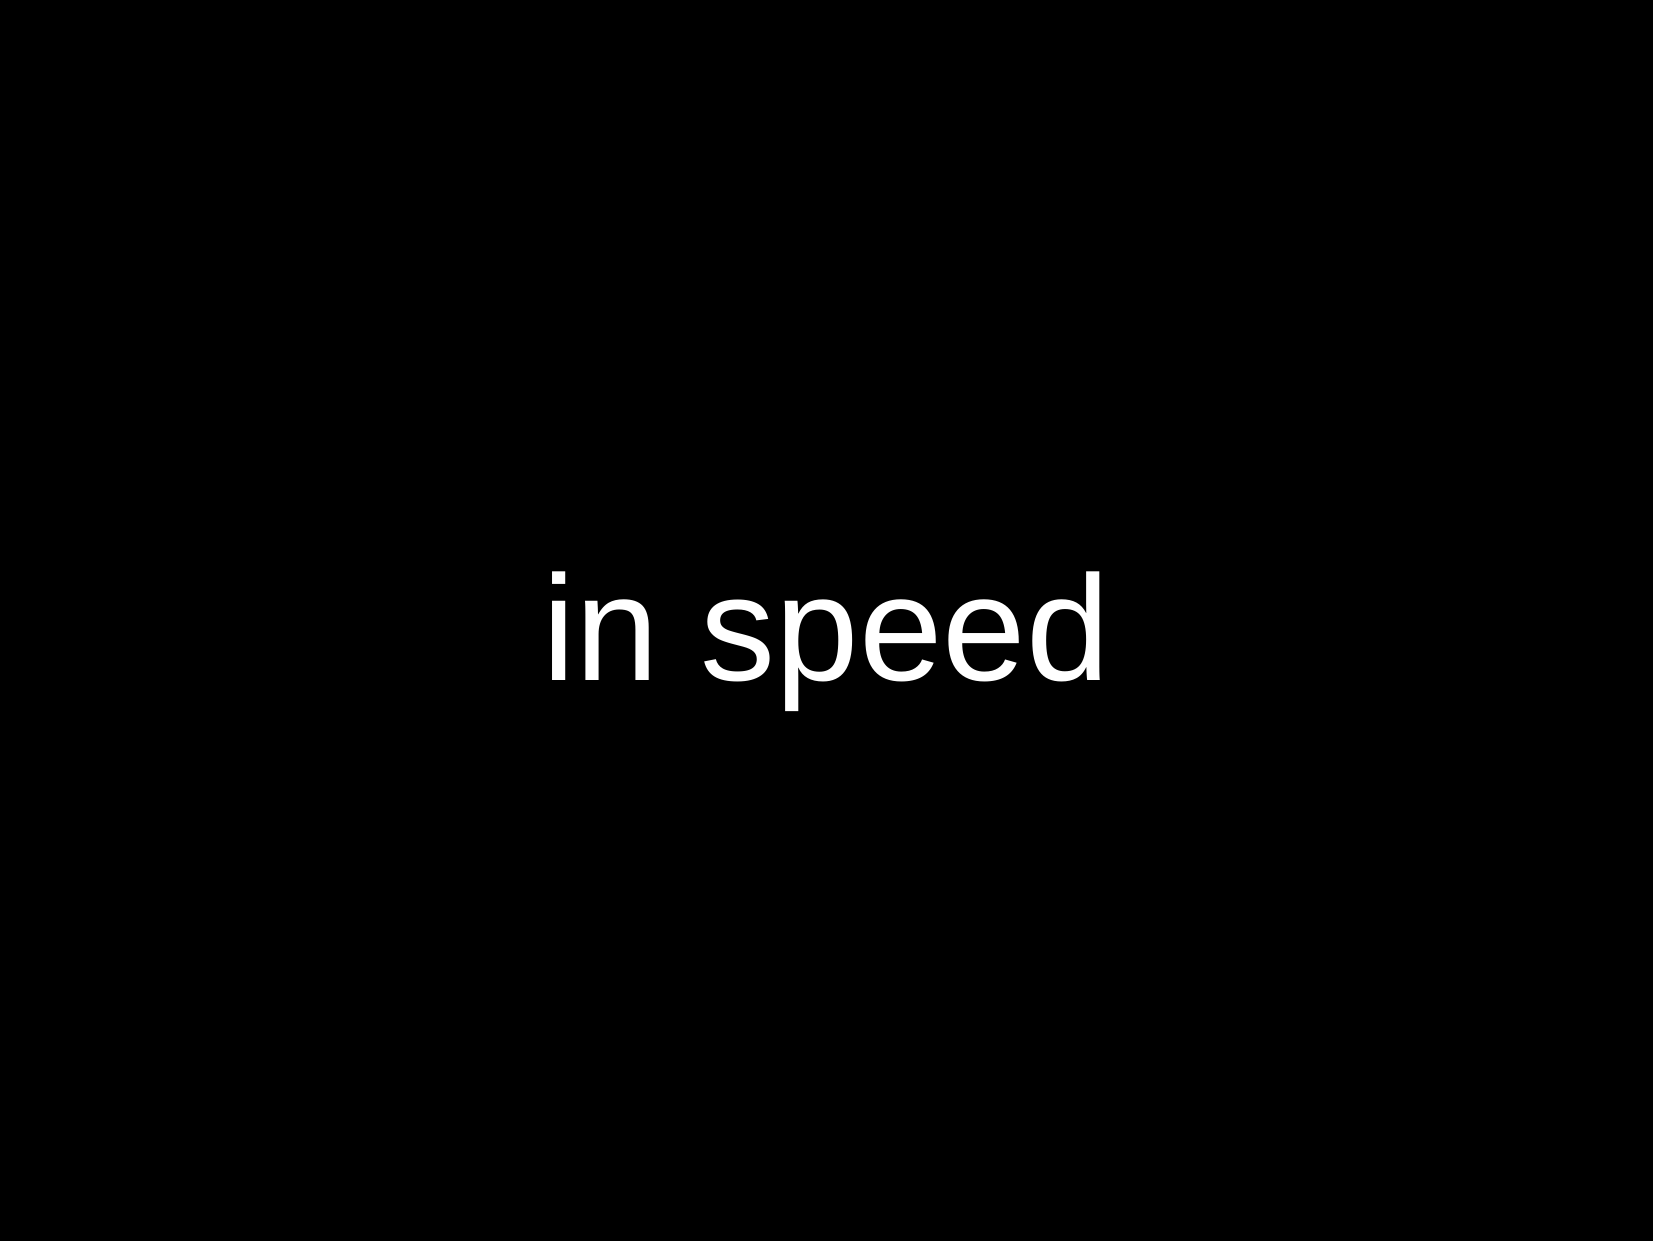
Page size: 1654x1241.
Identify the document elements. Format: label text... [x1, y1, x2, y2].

title in speed [82, 56, 1571, 1201]
